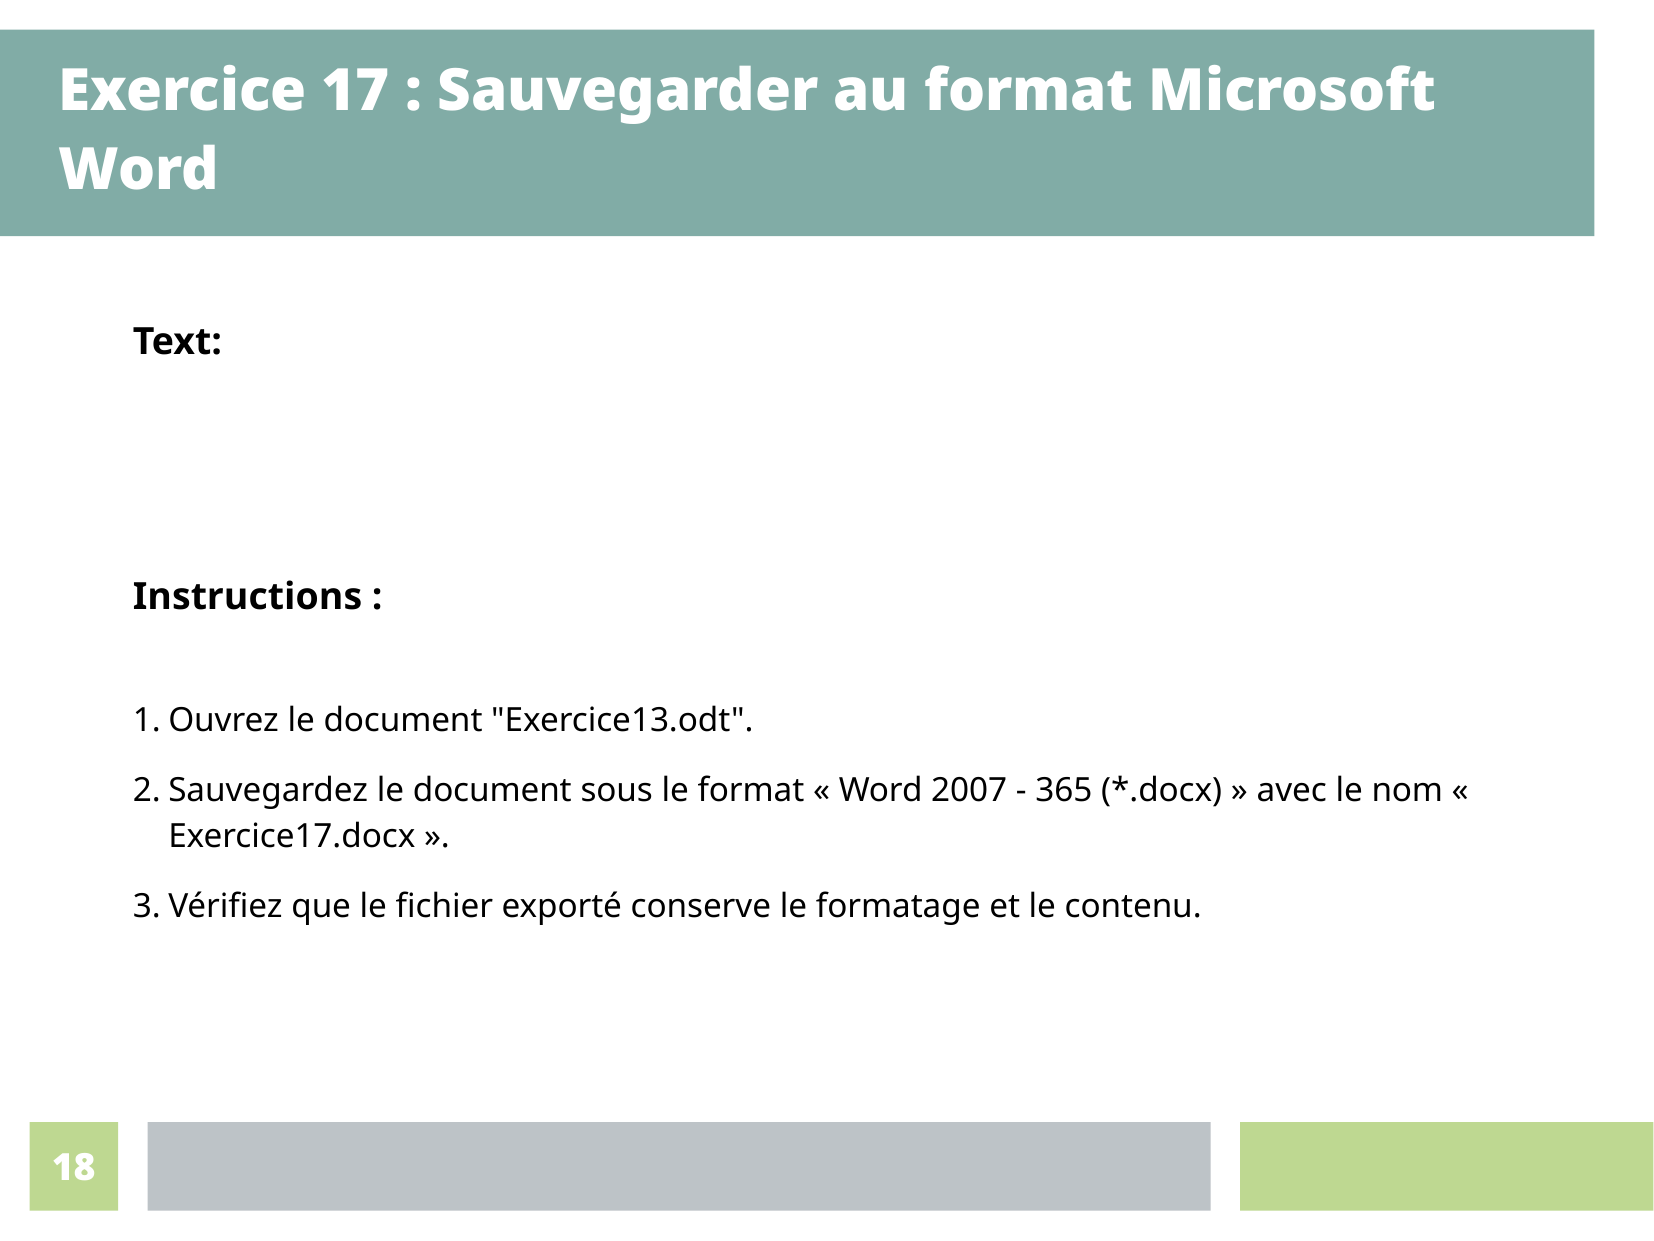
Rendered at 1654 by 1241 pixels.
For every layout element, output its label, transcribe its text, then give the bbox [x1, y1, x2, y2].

text_box Text: Instructions : Ouvrez le document "Exercice13.odt". Sauvegardez le document sous le format « Word 2007 - 365 (*.docx) » avec le nom « Exercice17.docx ». Vérifiez que le fichier exporté conserve le formatage et le contenu. [118, 307, 1536, 935]
title Exercice 17 : Sauvegarder au format Microsoft Word [59, 59, 1595, 207]
